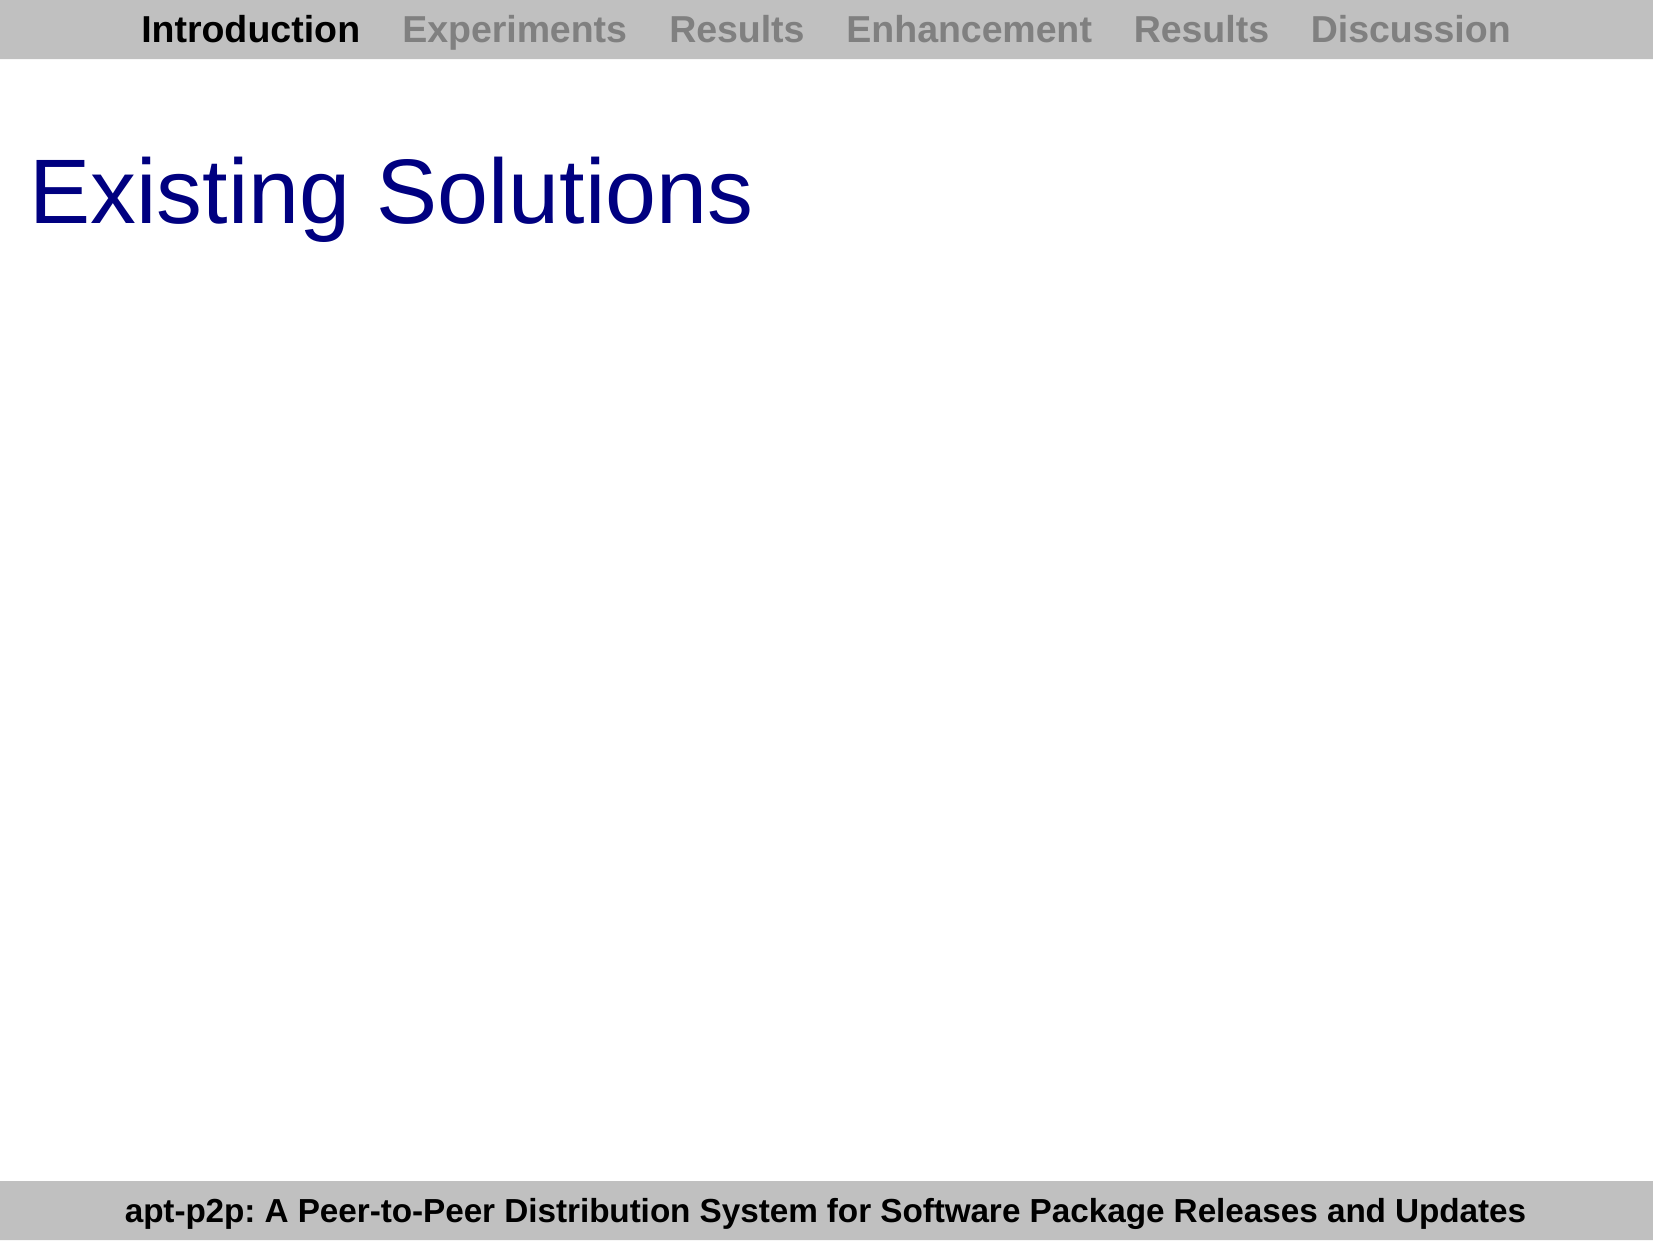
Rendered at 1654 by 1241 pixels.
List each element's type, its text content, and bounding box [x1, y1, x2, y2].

title Existing Solutions [29, 88, 1442, 296]
